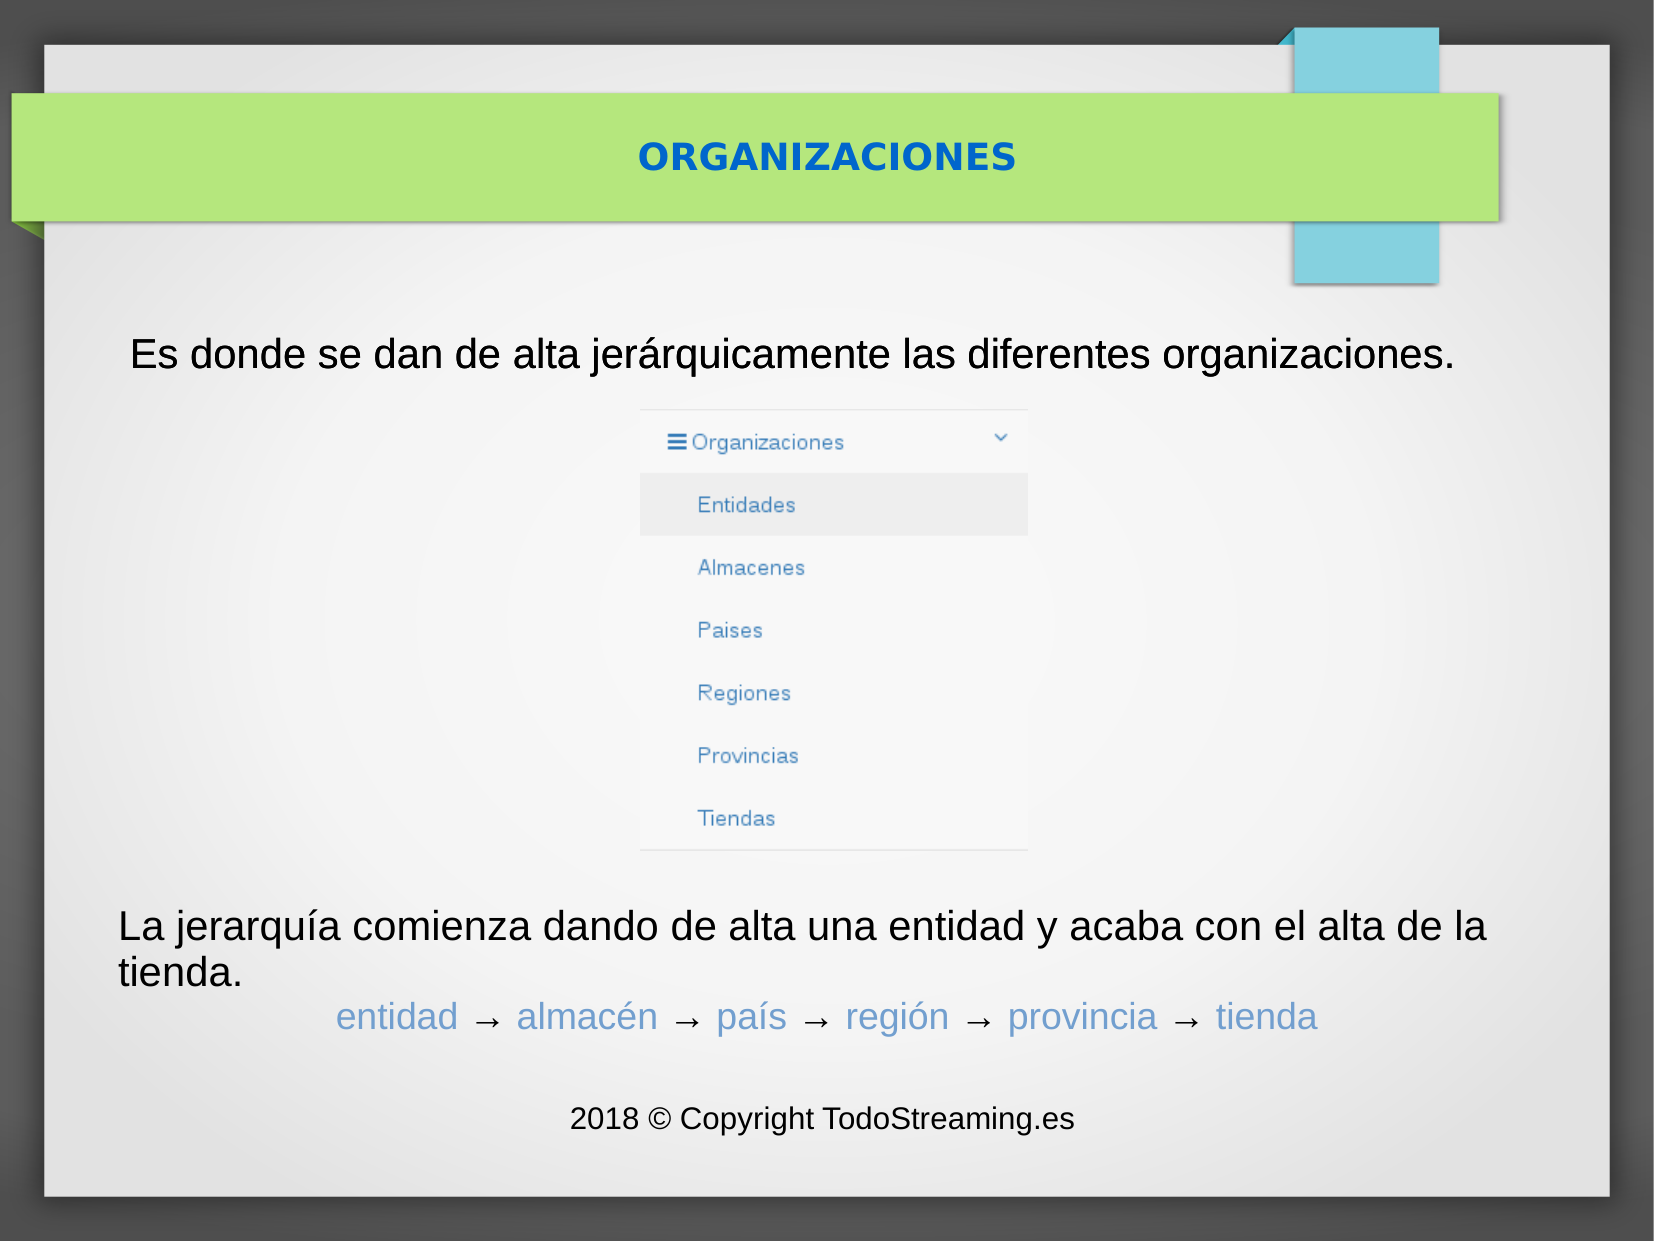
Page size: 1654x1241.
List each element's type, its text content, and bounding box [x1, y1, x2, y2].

text_box Es donde se dan de alta jerárquicamente las diferentes organizaciones. [129, 330, 1548, 424]
text_box La jerarquía comienza dando de alta una entidad y acaba con el alta de la tienda. entidad → almacén → país → región → provincia → tienda [118, 856, 1536, 1038]
picture [0, 0, 1654, 1241]
text_box 2018 © Copyright TodoStreaming.es [555, 1094, 1099, 1146]
title ORGANIZACIONES [637, 113, 1028, 201]
